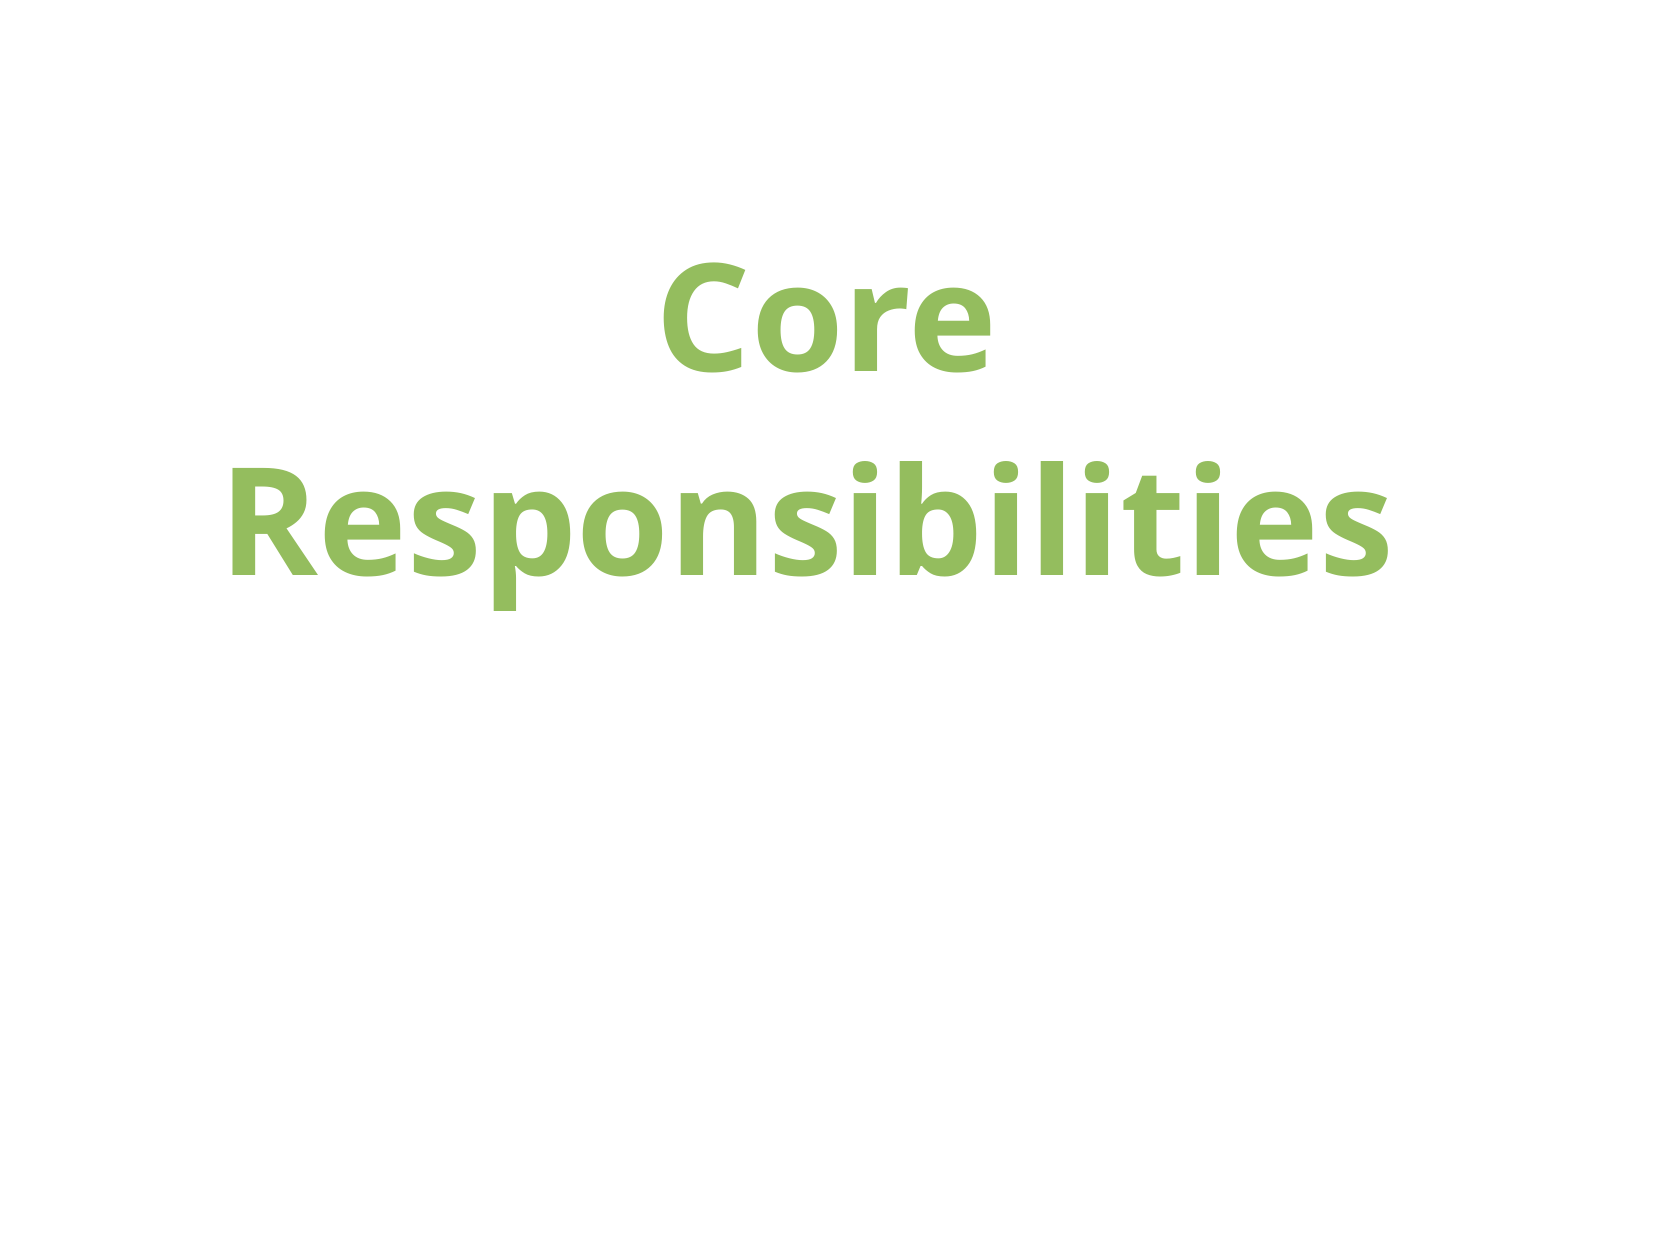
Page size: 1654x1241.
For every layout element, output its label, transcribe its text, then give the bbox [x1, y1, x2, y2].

title Core Responsibilities [59, 57, 1595, 1182]
